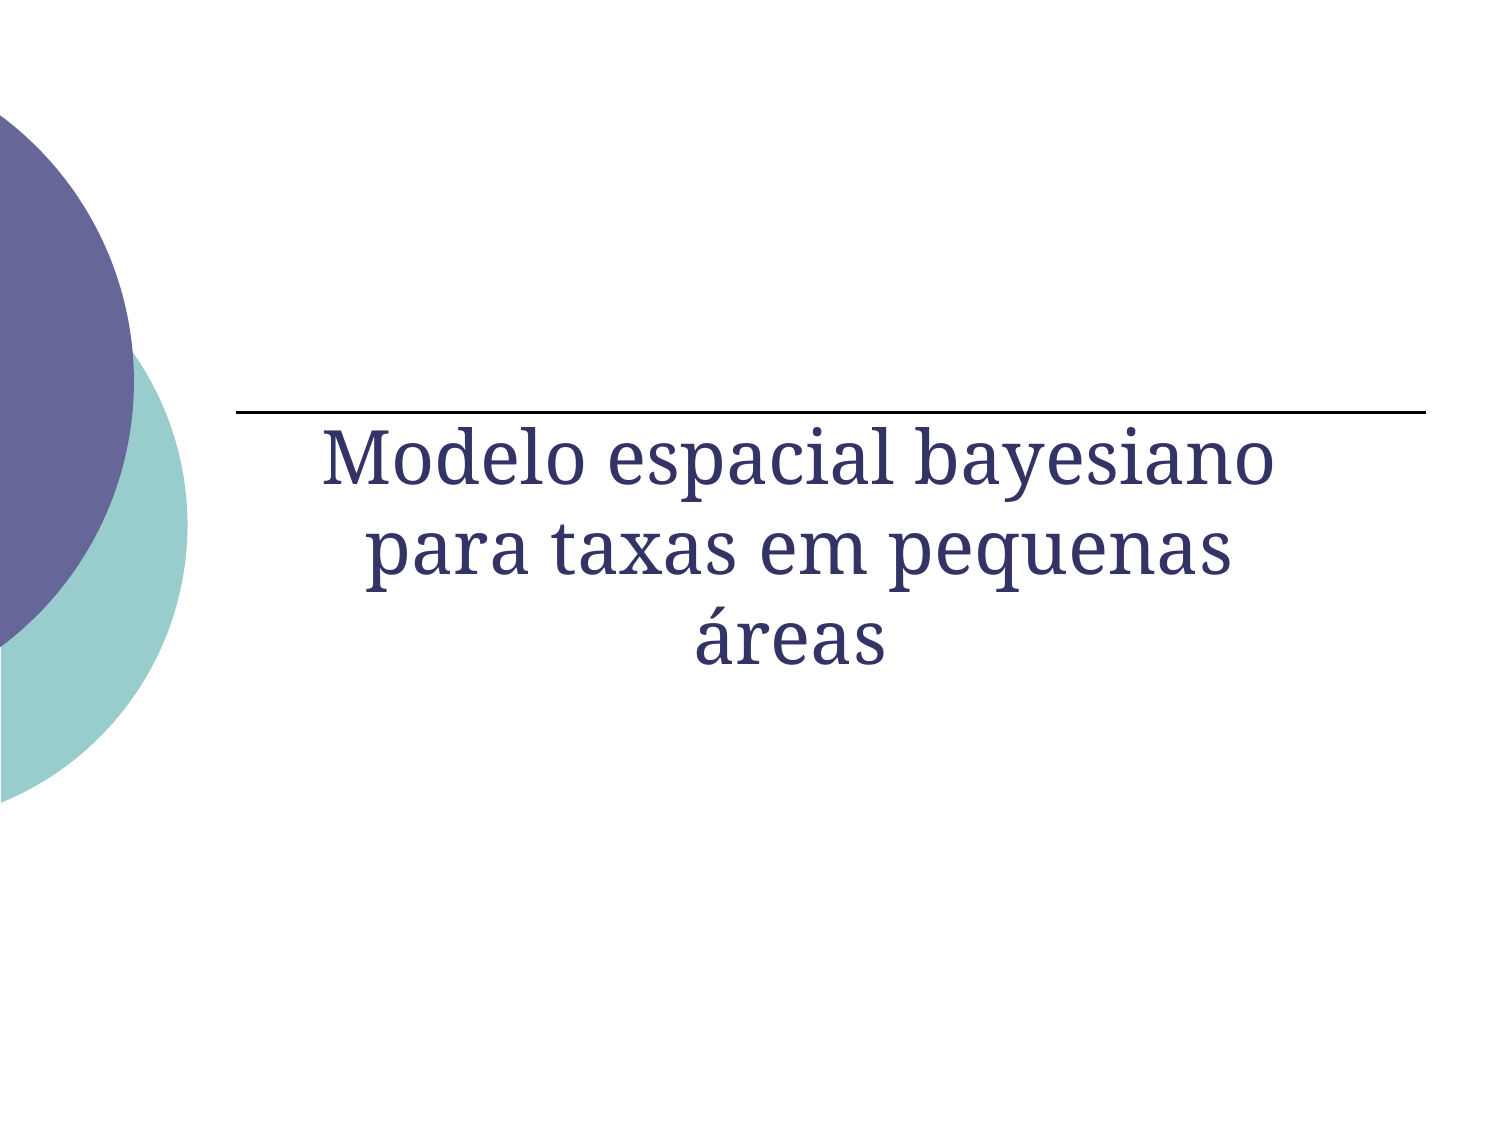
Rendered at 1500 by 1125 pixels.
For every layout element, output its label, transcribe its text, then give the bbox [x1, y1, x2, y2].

text_box Modelo espacial bayesiano para taxas em pequenas áreas [262, 499, 1338, 688]
